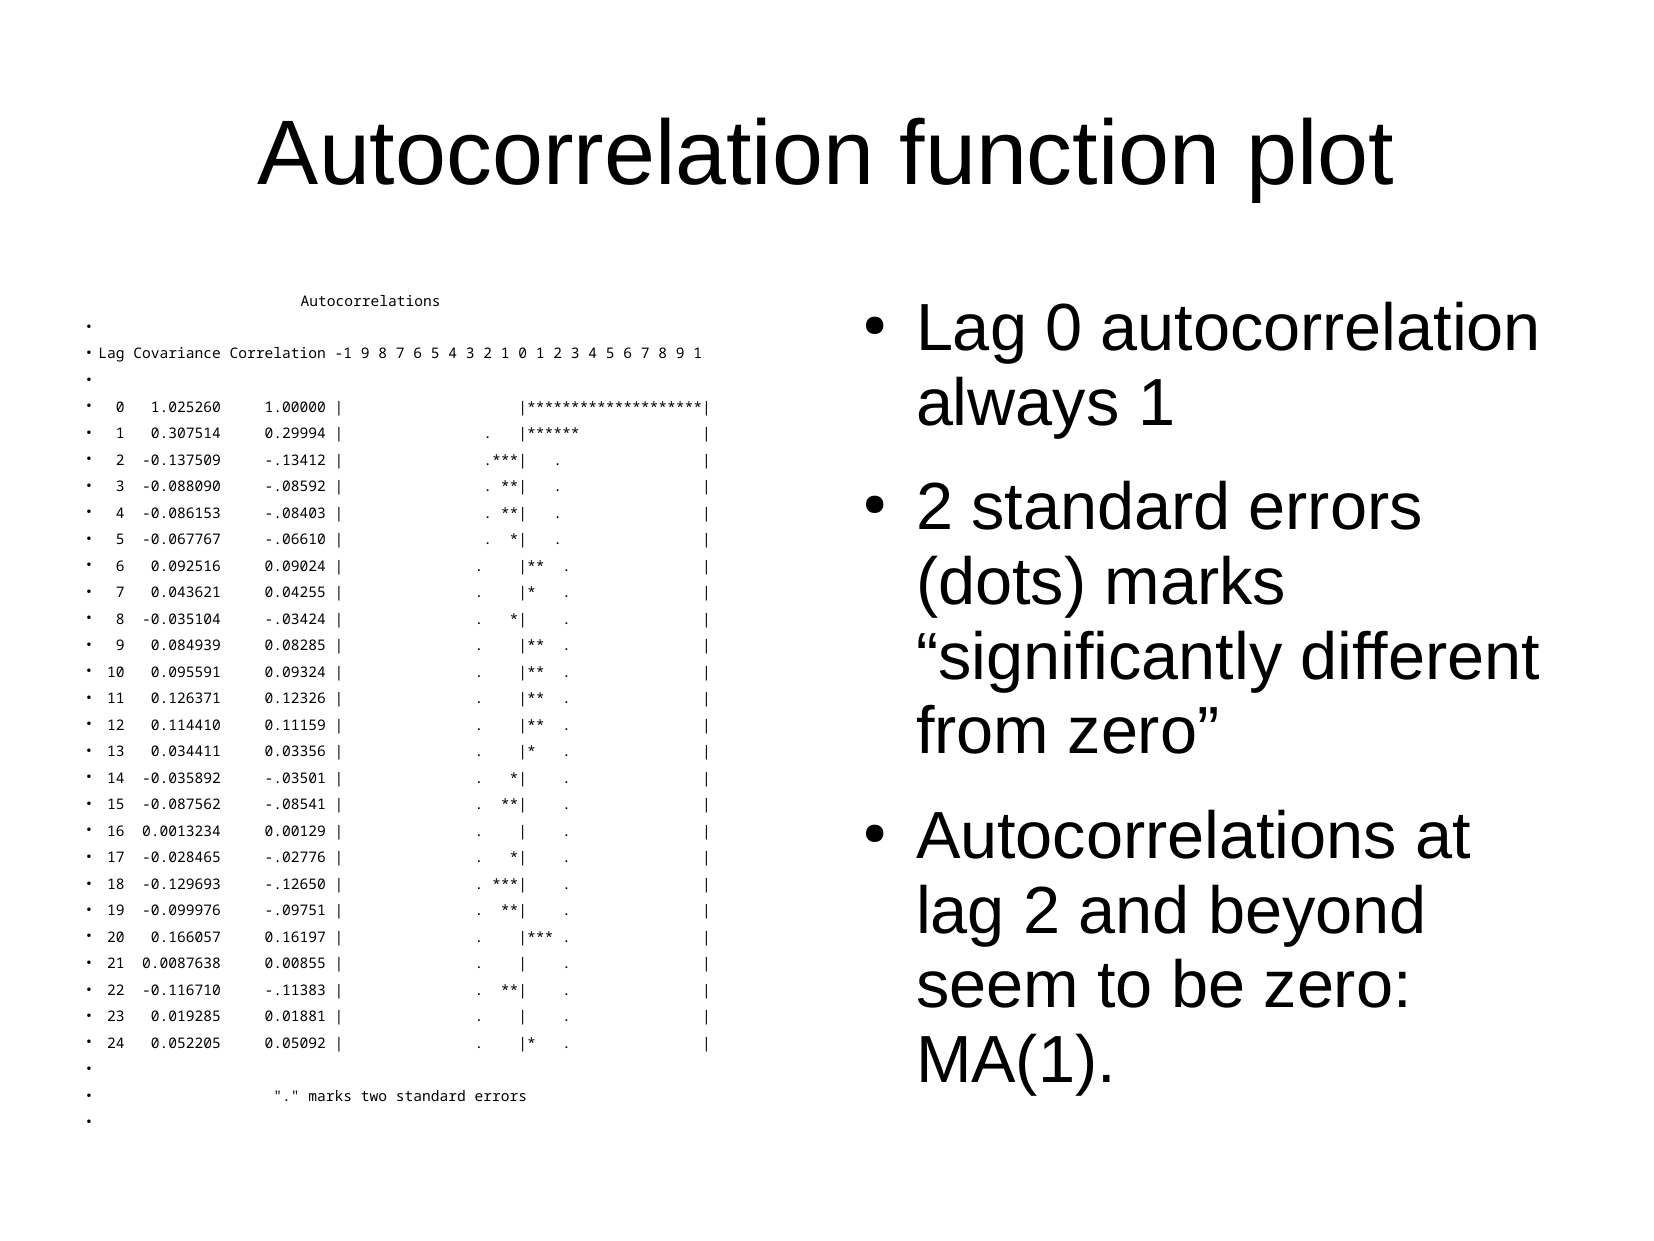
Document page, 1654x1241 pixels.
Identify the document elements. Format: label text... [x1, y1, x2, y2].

list Autocorrelations Lag Covariance Correlation -1 9 8 7 6 5 4 3 2 1 0 1 2 3 4 5 6 7 8 9 1 0 1.025260 1.00000 | |********************| 1 0.307514 0.29994 | . |****** | 2 -0.137509 -.13412 | .***| . | 3 -0.088090 -.08592 | . **| . | 4 -0.086153 -.08403 | . **| . | 5 -0.067767 -.06610 | . *| . | 6 0.092516 0.09024 | . |** . | 7 0.043621 0.04255 | . |* . | 8 -0.035104 -.03424 | . *| . | 9 0.084939 0.08285 | . |** . | 10 0.095591 0.09324 | . |** . | 11 0.126371 0.12326 | . |** . | 12 0.114410 0.11159 | . |** . | 13 0.034411 0.03356 | . |* . | 14 -0.035892 -.03501 | . *| . | 15 -0.087562 -.08541 | . **| . | 16 0.0013234 0.00129 | . | . | 17 -0.028465 -.02776 | . *| . | 18 -0.129693 -.12650 | . ***| . | 19 -0.099976 -.09751 | . **| . | 20 0.166057 0.16197 | . |*** . | 21 0.0087638 0.00855 | . | . | 22 -0.116710 -.11383 | . **| . | 23 0.019285 0.01881 | . | . | 24 0.052205 0.05092 | . |* . | "." marks two standard errors [82, 290, 809, 1109]
list Lag 0 autocorrelation always 1 2 standard errors (dots) marks “significantly different from zero” Autocorrelations at lag 2 and beyond seem to be zero: MA(1). [845, 290, 1572, 1109]
title Autocorrelation function plot [82, 49, 1571, 257]
